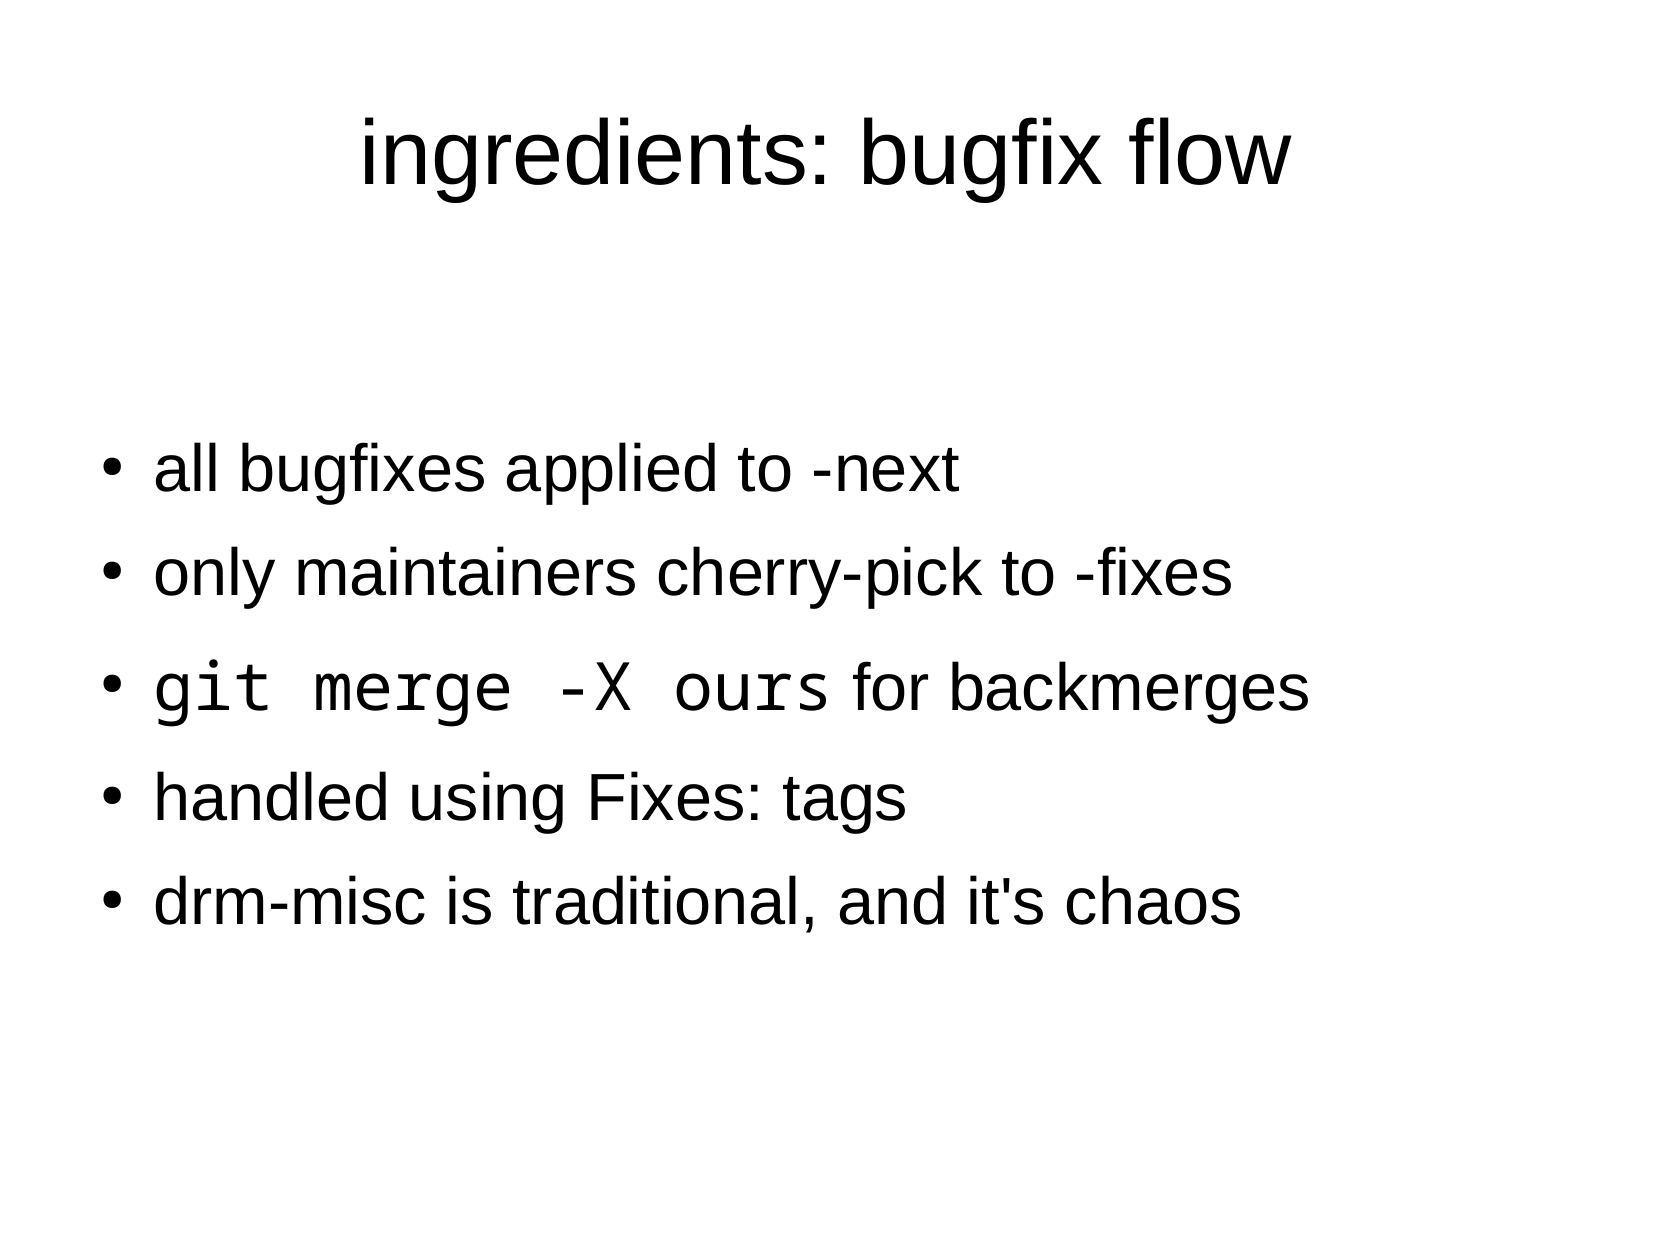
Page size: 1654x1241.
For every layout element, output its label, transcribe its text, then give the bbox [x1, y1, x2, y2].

list all bugfixes applied to -next only maintainers cherry-pick to -fixes git merge -X ours for backmerges handled using Fixes: tags drm-misc is traditional, and it's chaos [82, 431, 1571, 1021]
title ingredients: bugfix flow [82, 49, 1571, 257]
